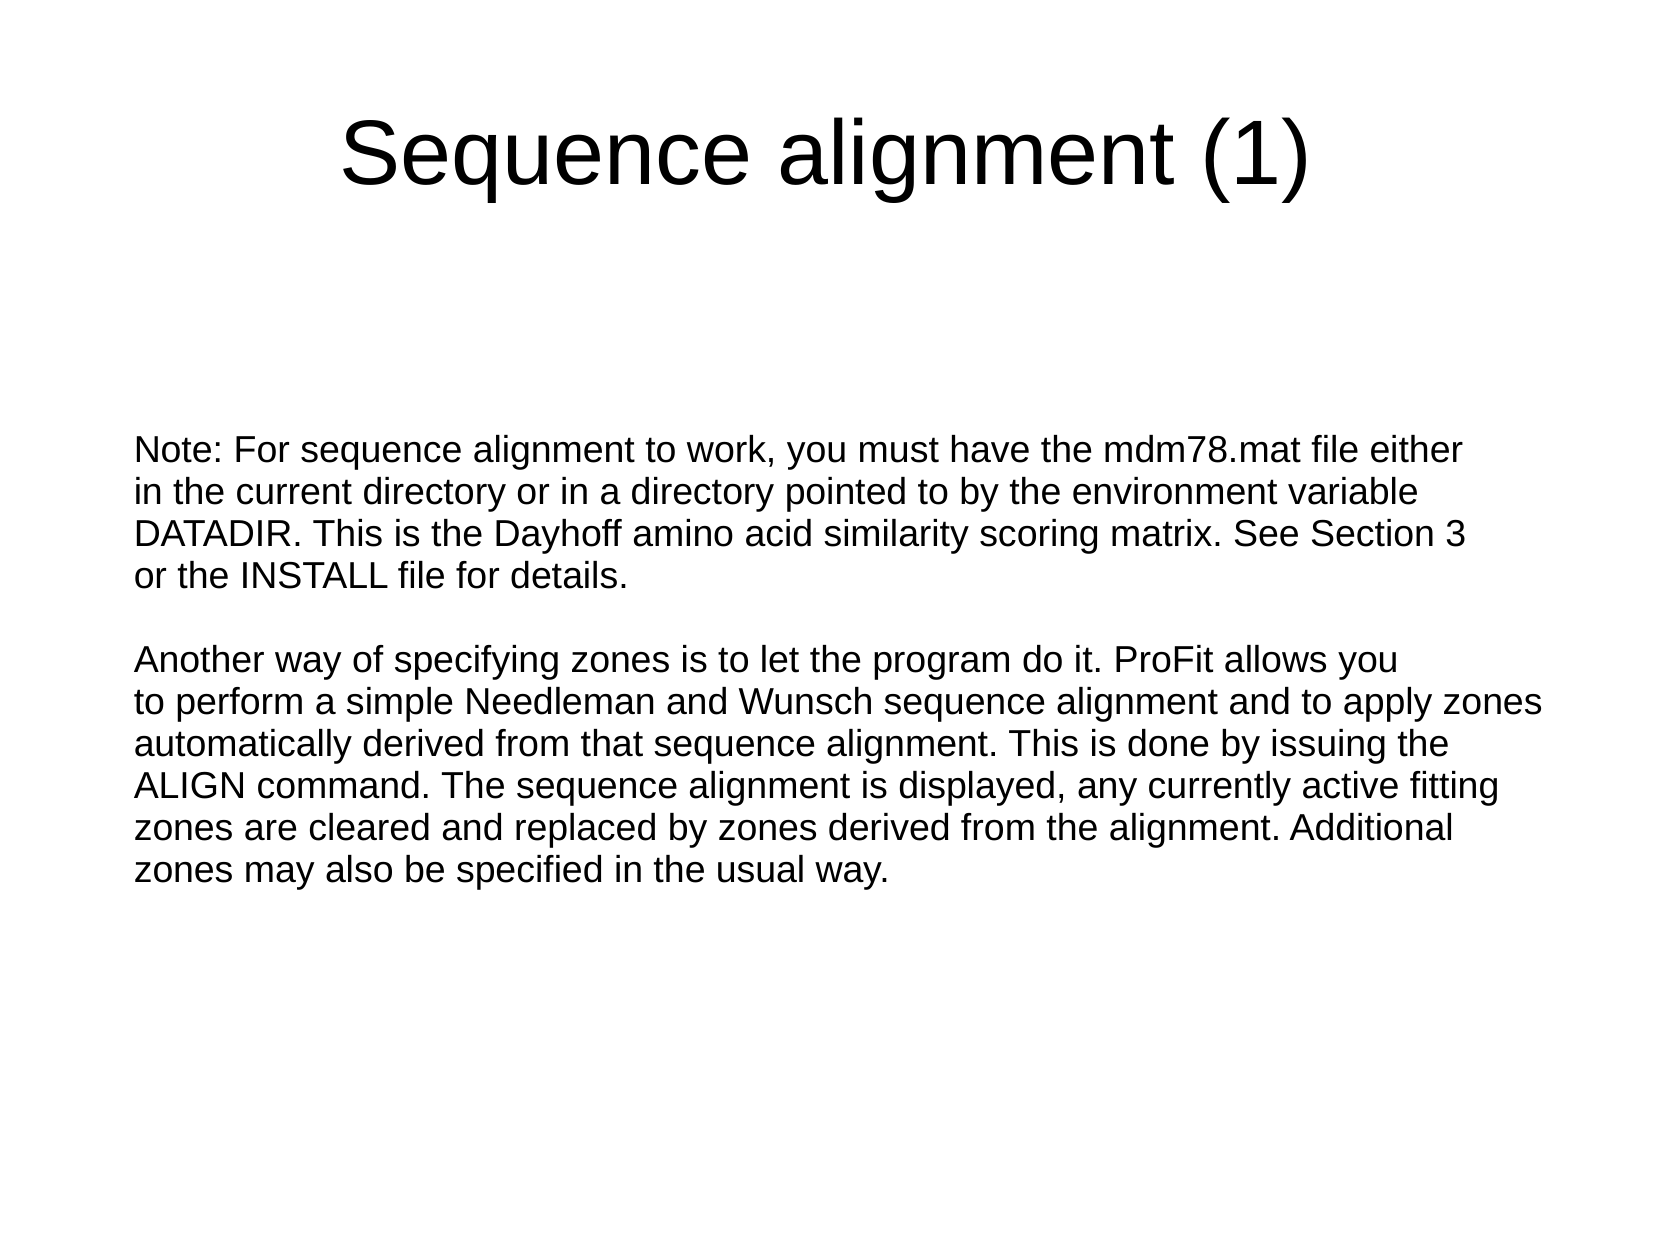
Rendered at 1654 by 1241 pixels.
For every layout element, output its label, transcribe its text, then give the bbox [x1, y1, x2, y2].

text_box Note: For sequence alignment to work, you must have the mdm78.mat file either in the current directory or in a directory pointed to by the environment variable DATADIR. This is the Dayhoff amino acid similarity scoring matrix. See Section 3 or the INSTALL file for details. Another way of specifying zones is to let the program do it. ProFit allows you to perform a simple Needleman and Wunsch sequence alignment and to apply zones automatically derived from that sequence alignment. This is done by issuing the ALIGN command. The sequence alignment is displayed, any currently active fitting zones are cleared and replaced by zones derived from the alignment. Additional zones may also be specified in the usual way. [119, 420, 1558, 898]
title Sequence alignment (1) [82, 49, 1571, 257]
